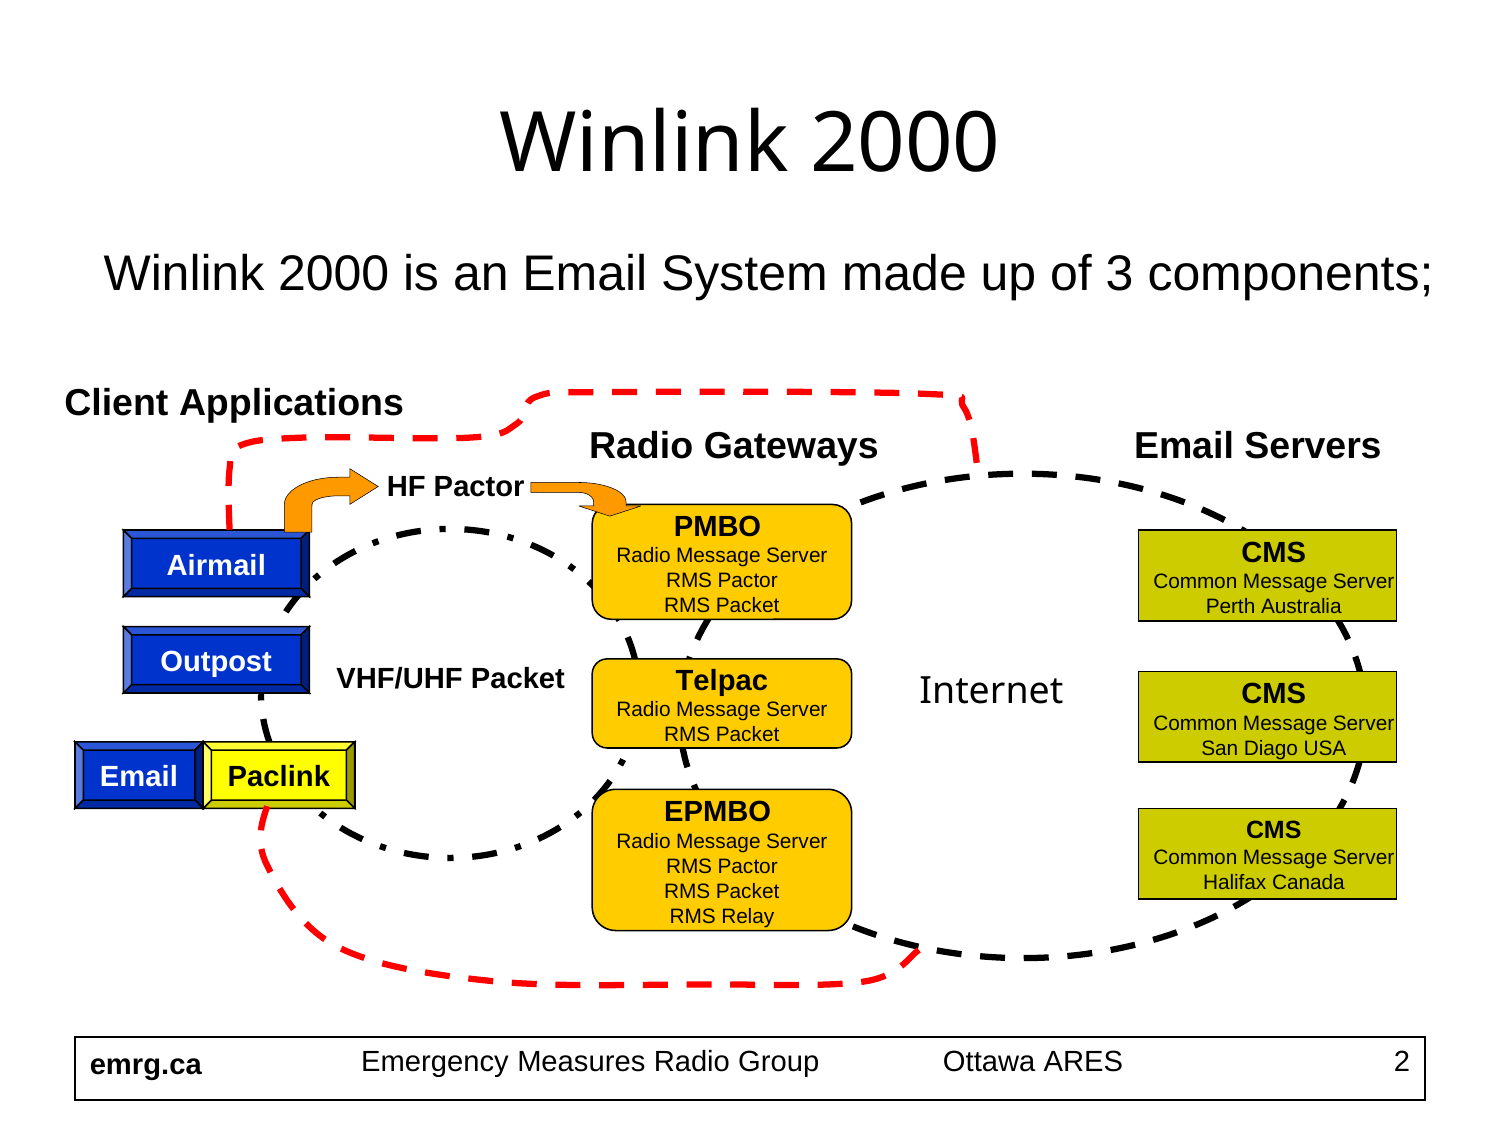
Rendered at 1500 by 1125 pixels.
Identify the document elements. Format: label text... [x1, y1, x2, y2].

text_box CMS Common Message Server Halifax Canada [1138, 808, 1397, 899]
text_box Email Servers [1065, 413, 1451, 474]
text_box Radio Gateways [541, 413, 927, 474]
text_box OUTPOST [76, 741, 202, 751]
text_box Radio [124, 626, 308, 635]
text_box EPMBO Radio Message Server RMS Pactor RMS Packet RMS Relay [592, 789, 852, 931]
text_box Paclink [212, 751, 346, 800]
text_box Internet [904, 658, 1079, 720]
text_box TNC [125, 530, 305, 539]
text_box VHF/UHF Packet [309, 616, 593, 702]
text_box PMBO Radio Message Server RMS Pactor RMS Packet [592, 504, 852, 620]
text_box [530, 482, 641, 517]
text_box Email [84, 751, 194, 800]
text_box Client Applications [42, 370, 427, 431]
text_box [284, 468, 379, 533]
text_box HF Pactor [372, 459, 540, 510]
text_box Outpost [132, 635, 301, 684]
text_box TNC [204, 741, 354, 751]
text_box Winlink 2000 is an Email System made up of 3 components; [88, 232, 1450, 308]
text_box CMS Common Message Server San Diago USA [1138, 671, 1397, 763]
text_box Airmail [132, 539, 301, 588]
text_box CMS Common Message Server Perth Australia [1138, 530, 1397, 621]
title Winlink 2000 [75, 45, 1426, 233]
text_box Telpac Radio Message Server RMS Packet [592, 658, 852, 748]
